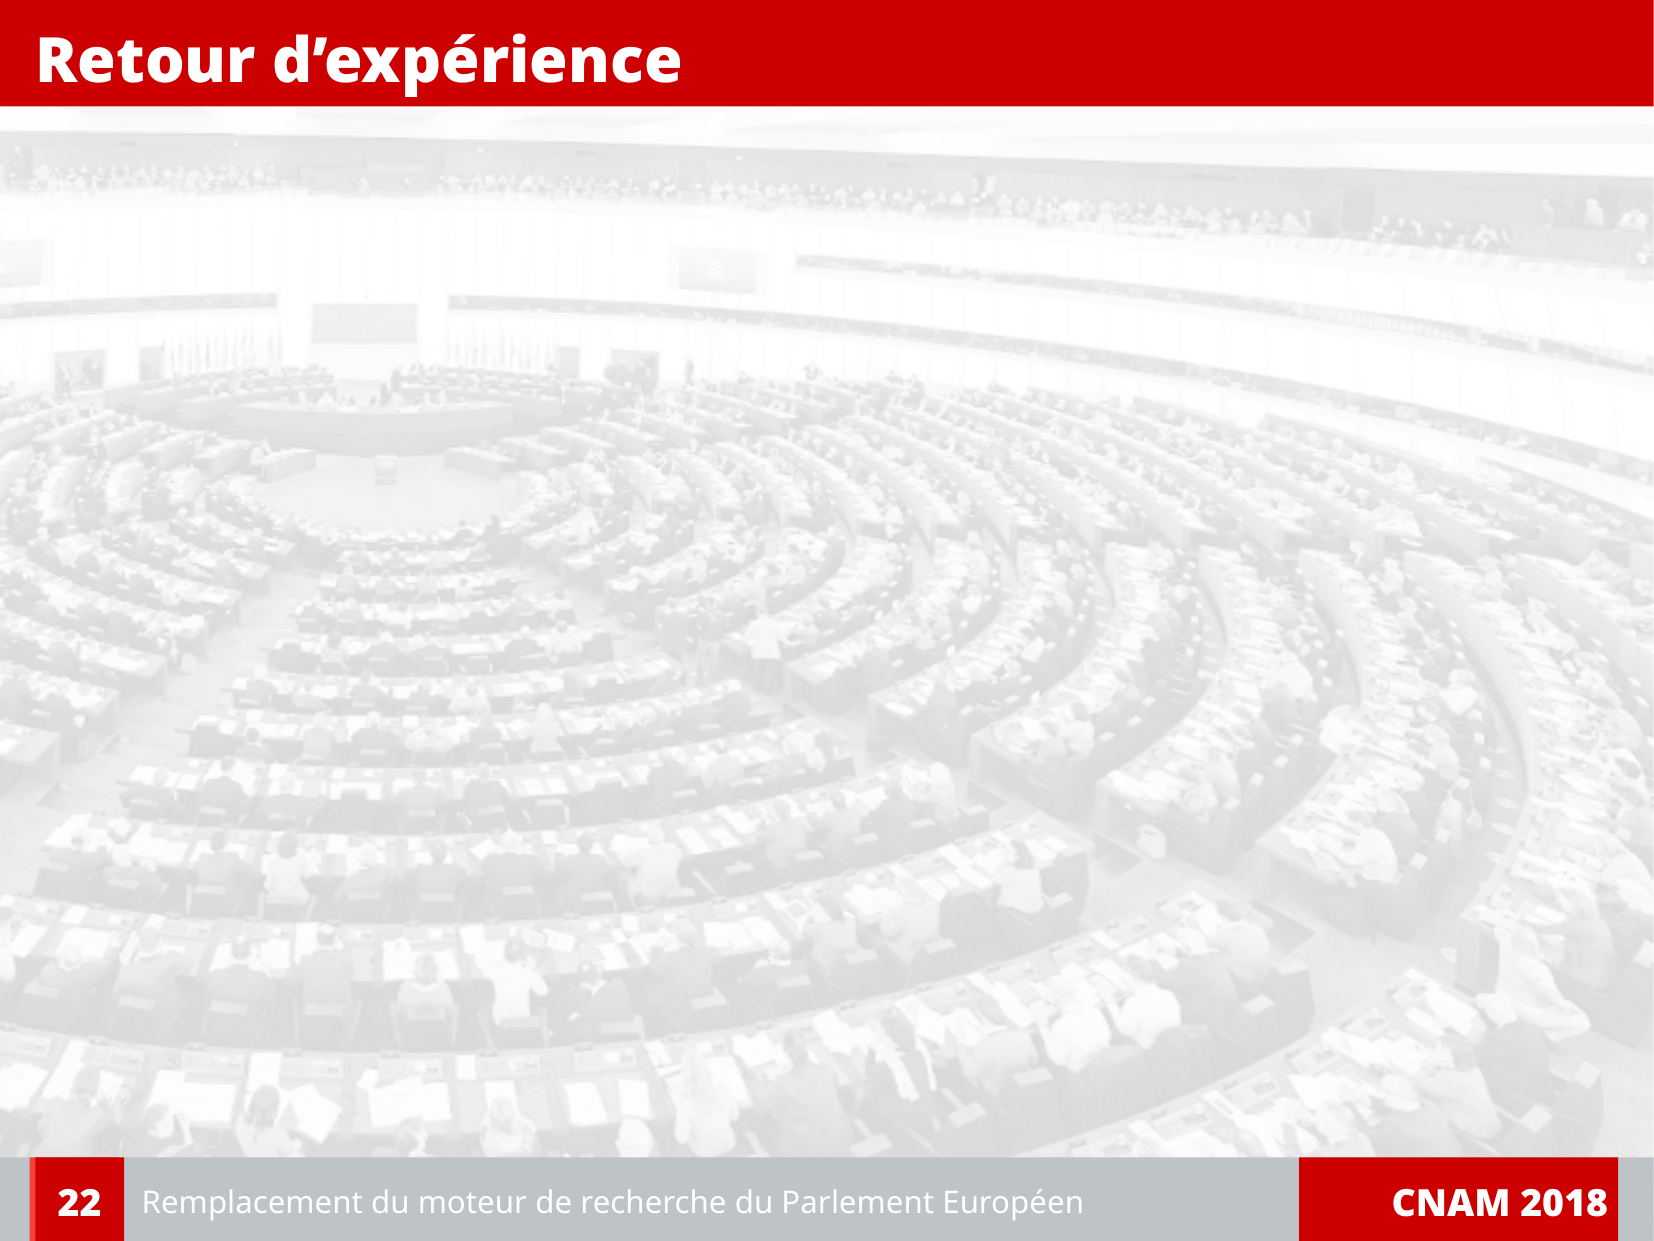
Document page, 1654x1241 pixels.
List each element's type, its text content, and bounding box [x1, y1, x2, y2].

title Retour d’expérience [35, 0, 1642, 101]
picture [0, 107, 1654, 1157]
